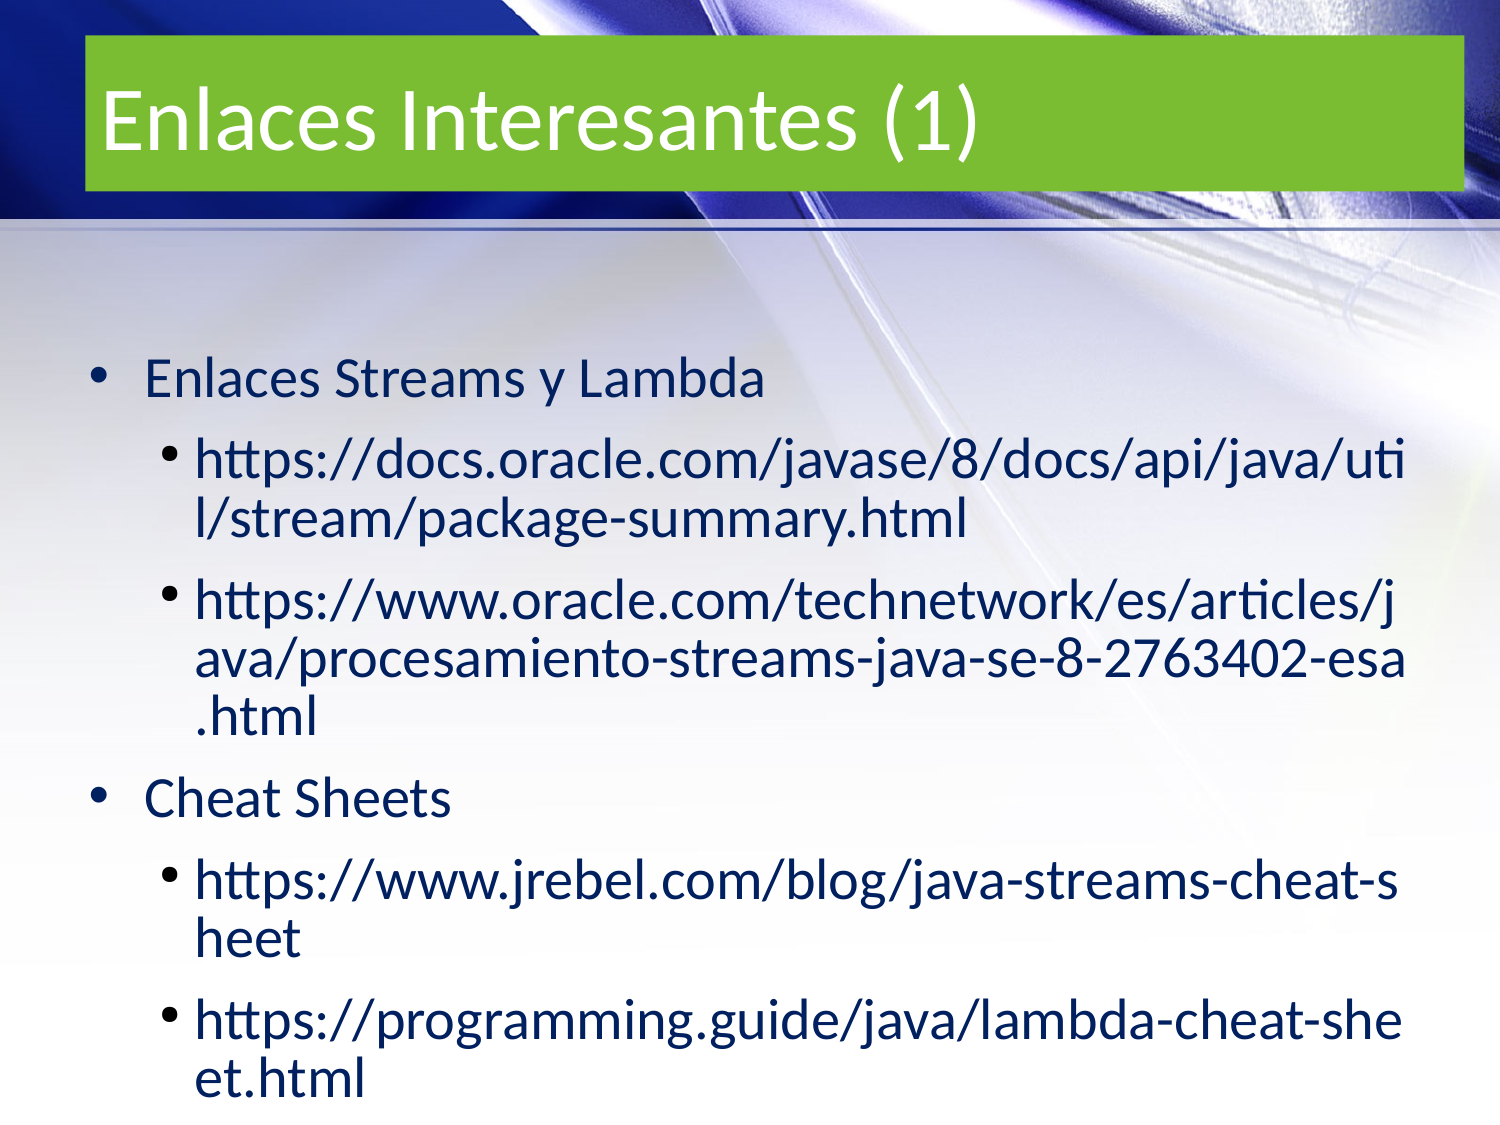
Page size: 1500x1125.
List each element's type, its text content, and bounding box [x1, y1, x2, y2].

picture [0, 0, 1500, 1125]
text_box Enlaces Interesantes (1) [85, 35, 1465, 192]
text_box Enlaces Streams y Lambda https://docs.oracle.com/javase/8/docs/api/java/util/stream/package-summary.html https://www.oracle.com/technetwork/es/articles/java/procesamiento-streams-java-se-8-2763402-esa.html Cheat Sheets https://www.jrebel.com/blog/java-streams-cheat-sheet https://programming.guide/java/lambda-cheat-sheet.html [73, 249, 1424, 989]
